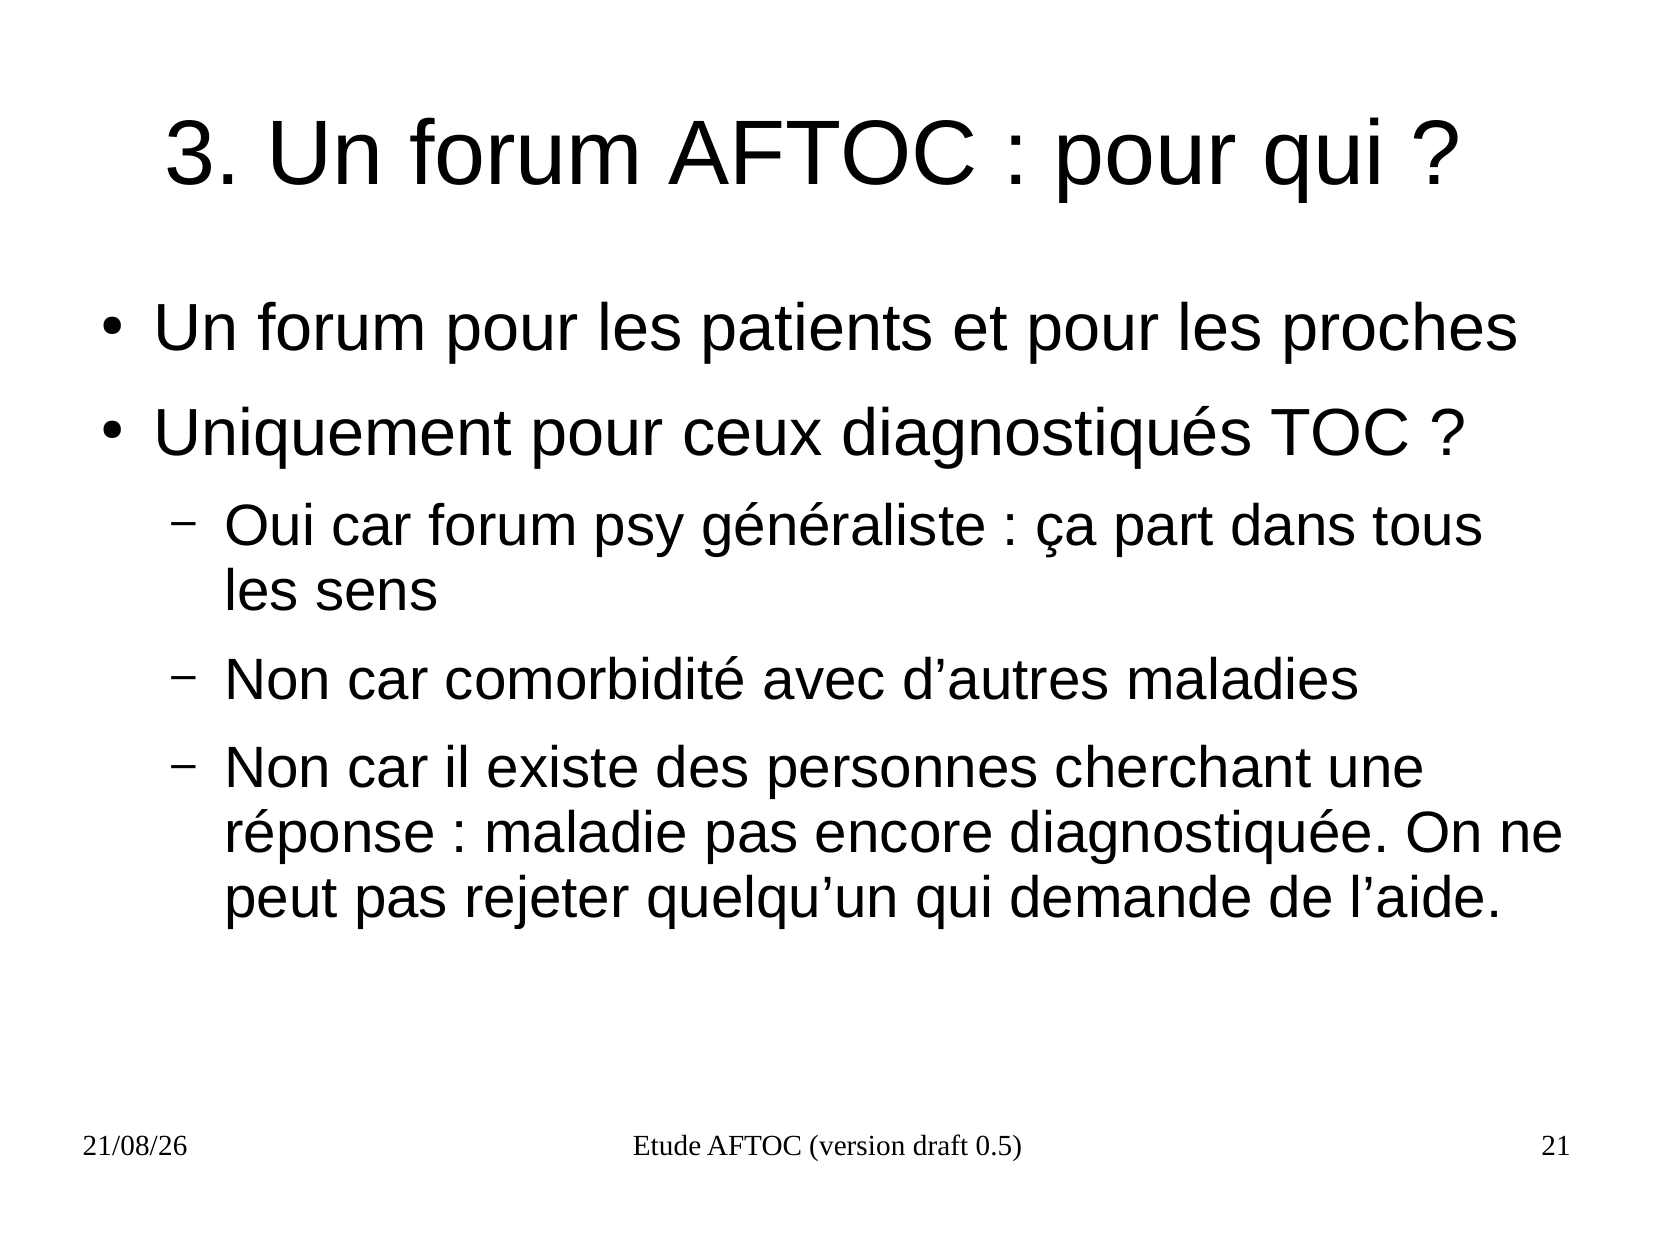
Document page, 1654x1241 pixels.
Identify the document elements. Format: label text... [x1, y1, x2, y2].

list Un forum pour les patients et pour les proches Uniquement pour ceux diagnostiqués TOC ? Oui car forum psy généraliste : ça part dans tous les sens Non car comorbidité avec d’autres maladies Non car il existe des personnes cherchant une réponse : maladie pas encore diagnostiquée. On ne peut pas rejeter quelqu’un qui demande de l’aide. [82, 290, 1571, 1010]
title 3. Un forum AFTOC : pour qui ? [82, 49, 1571, 257]
